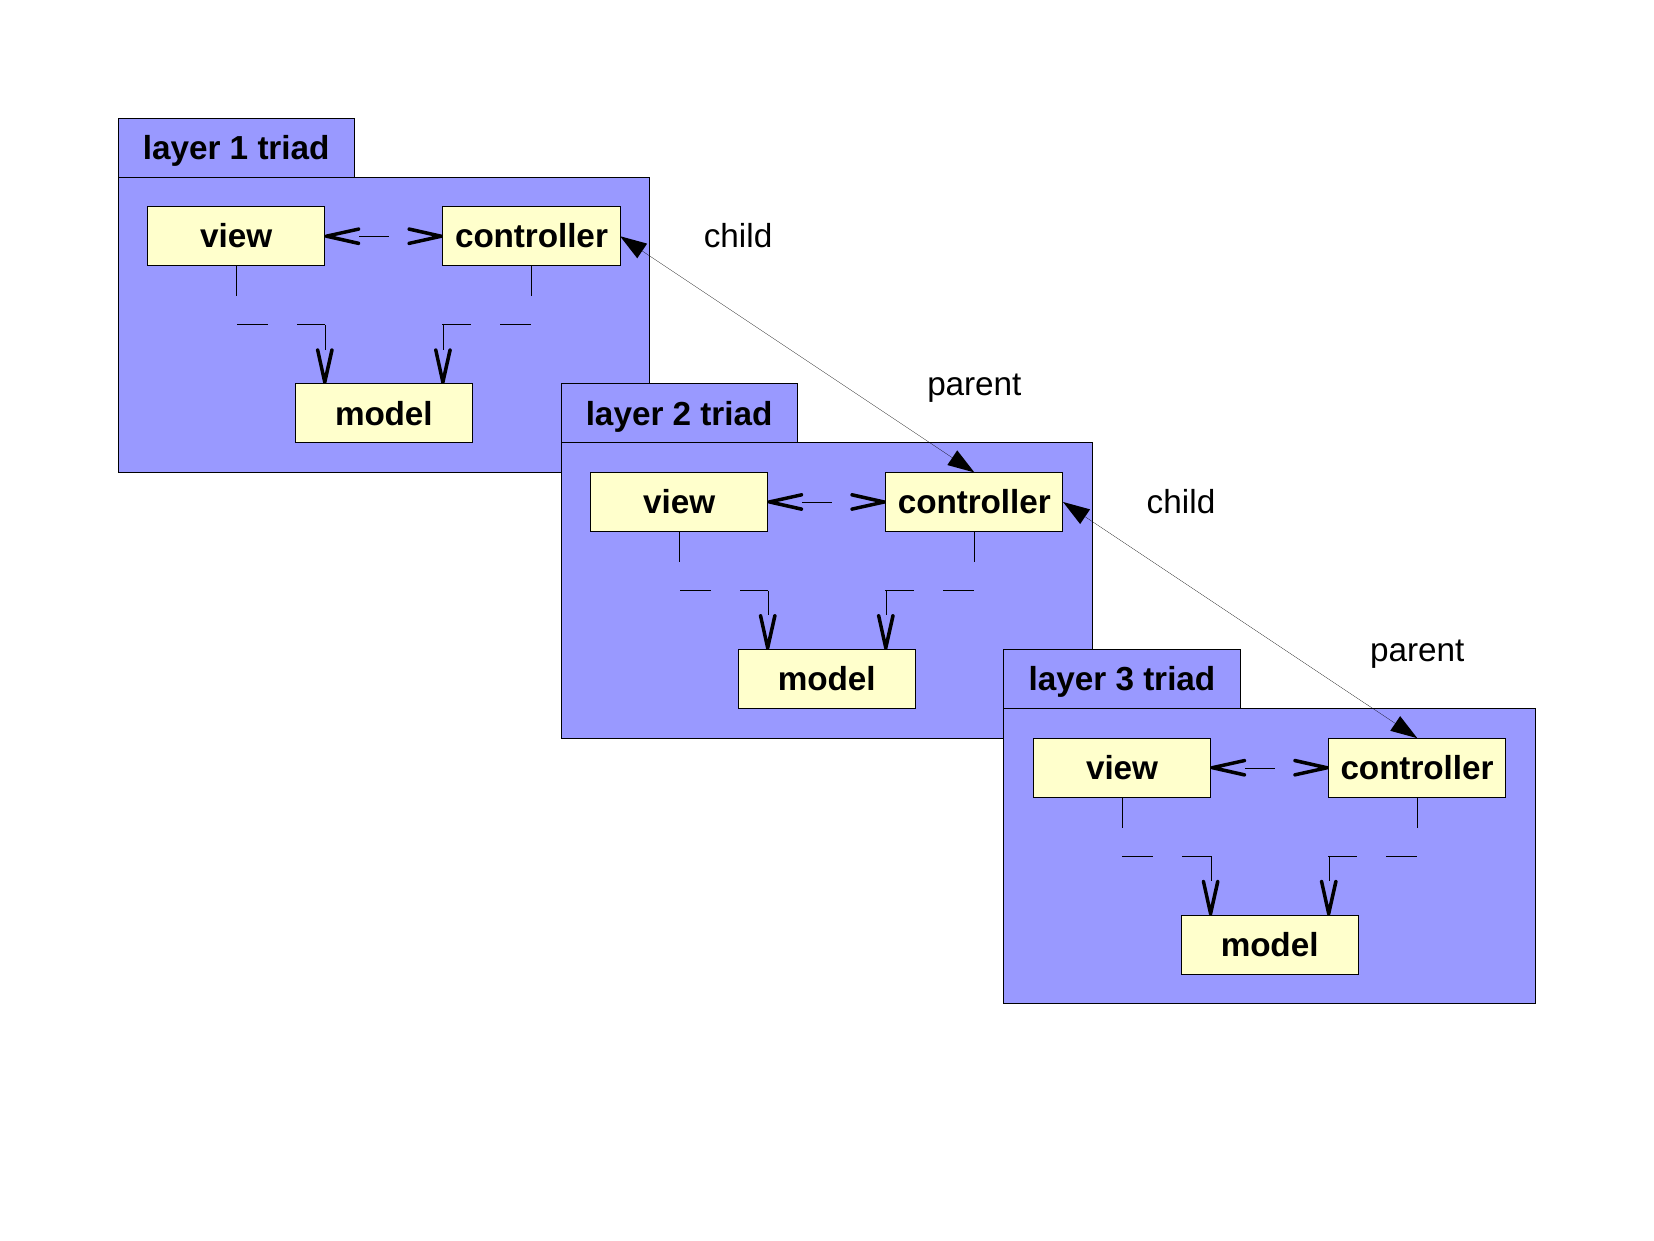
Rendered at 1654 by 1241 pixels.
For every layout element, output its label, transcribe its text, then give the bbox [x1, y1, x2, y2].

text_box [118, 177, 1536, 1004]
text_box parent [915, 354, 1034, 414]
text_box model [295, 383, 473, 443]
text_box child [679, 206, 798, 266]
text_box [931, 442, 1093, 521]
text_box controller [442, 206, 621, 266]
text_box child [1122, 472, 1241, 532]
text_box view [590, 472, 768, 532]
text_box model [1181, 915, 1359, 975]
text_box controller [885, 472, 1063, 532]
text_box layer 1 triad [118, 118, 355, 178]
text_box parent [1358, 620, 1477, 680]
text_box model [738, 649, 916, 709]
text_box controller [1328, 738, 1506, 798]
text_box view [147, 206, 325, 266]
text_box view [1033, 738, 1211, 798]
text_box layer 3 triad [1003, 649, 1241, 709]
text_box layer 2 triad [561, 383, 798, 443]
